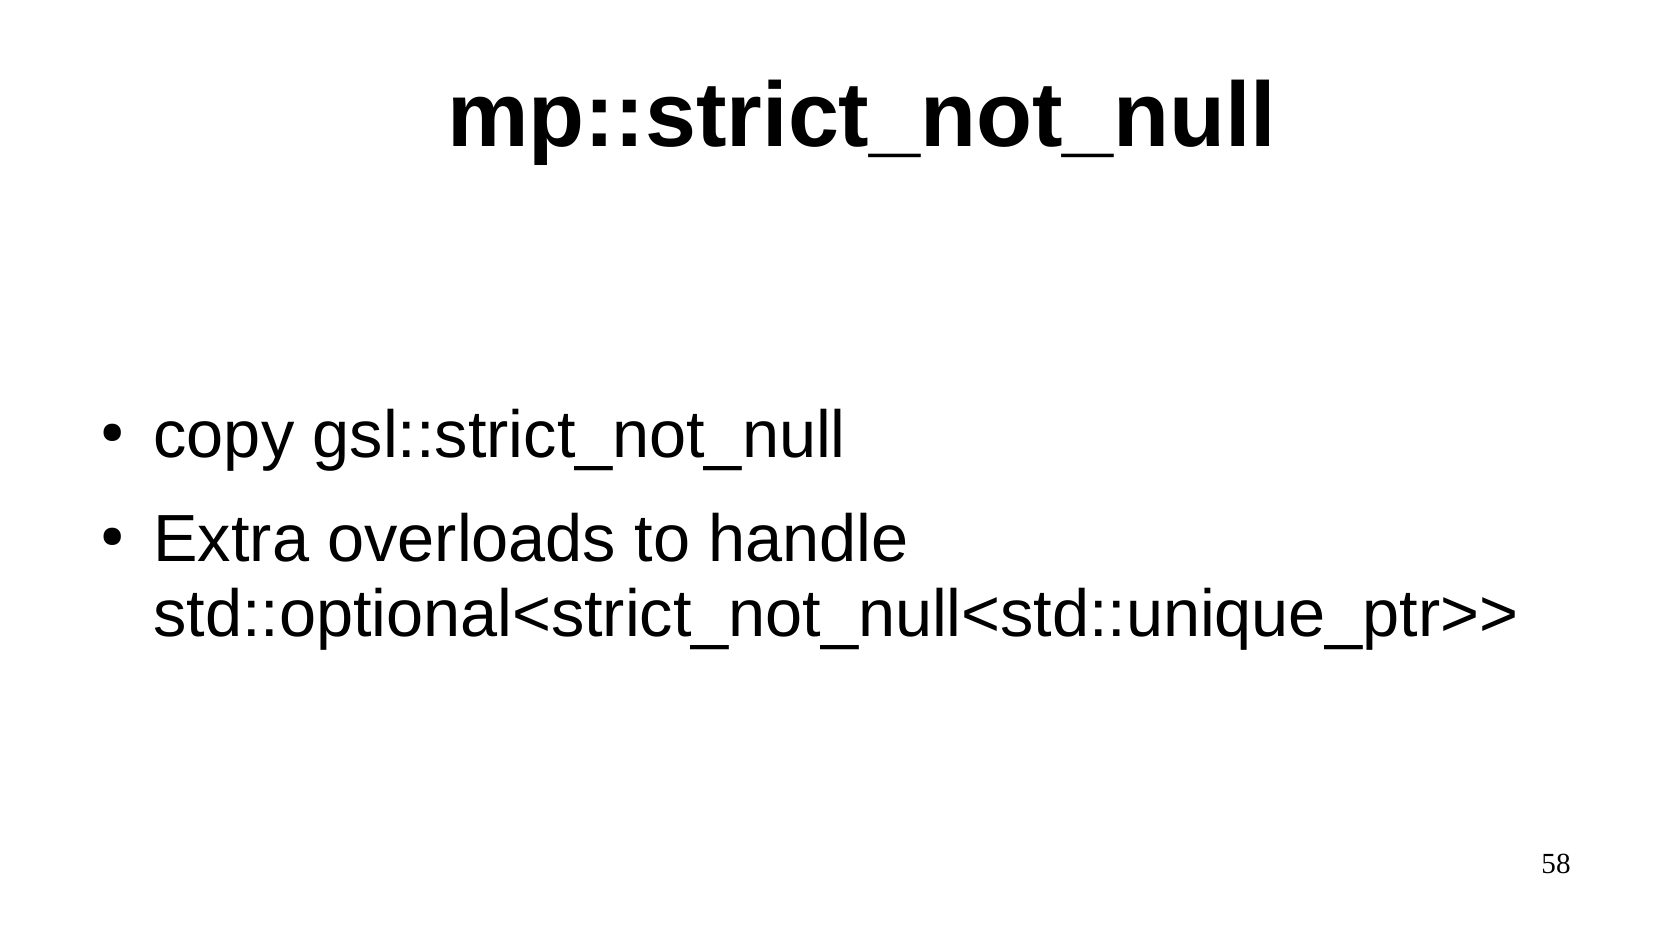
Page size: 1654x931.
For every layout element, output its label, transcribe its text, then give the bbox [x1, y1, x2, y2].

list copy gsl::strict_not_null Extra overloads to handle std::optional<strict_not_null<std::unique_ptr>> [82, 217, 1571, 758]
title mp::strict_not_null [82, 37, 1571, 193]
